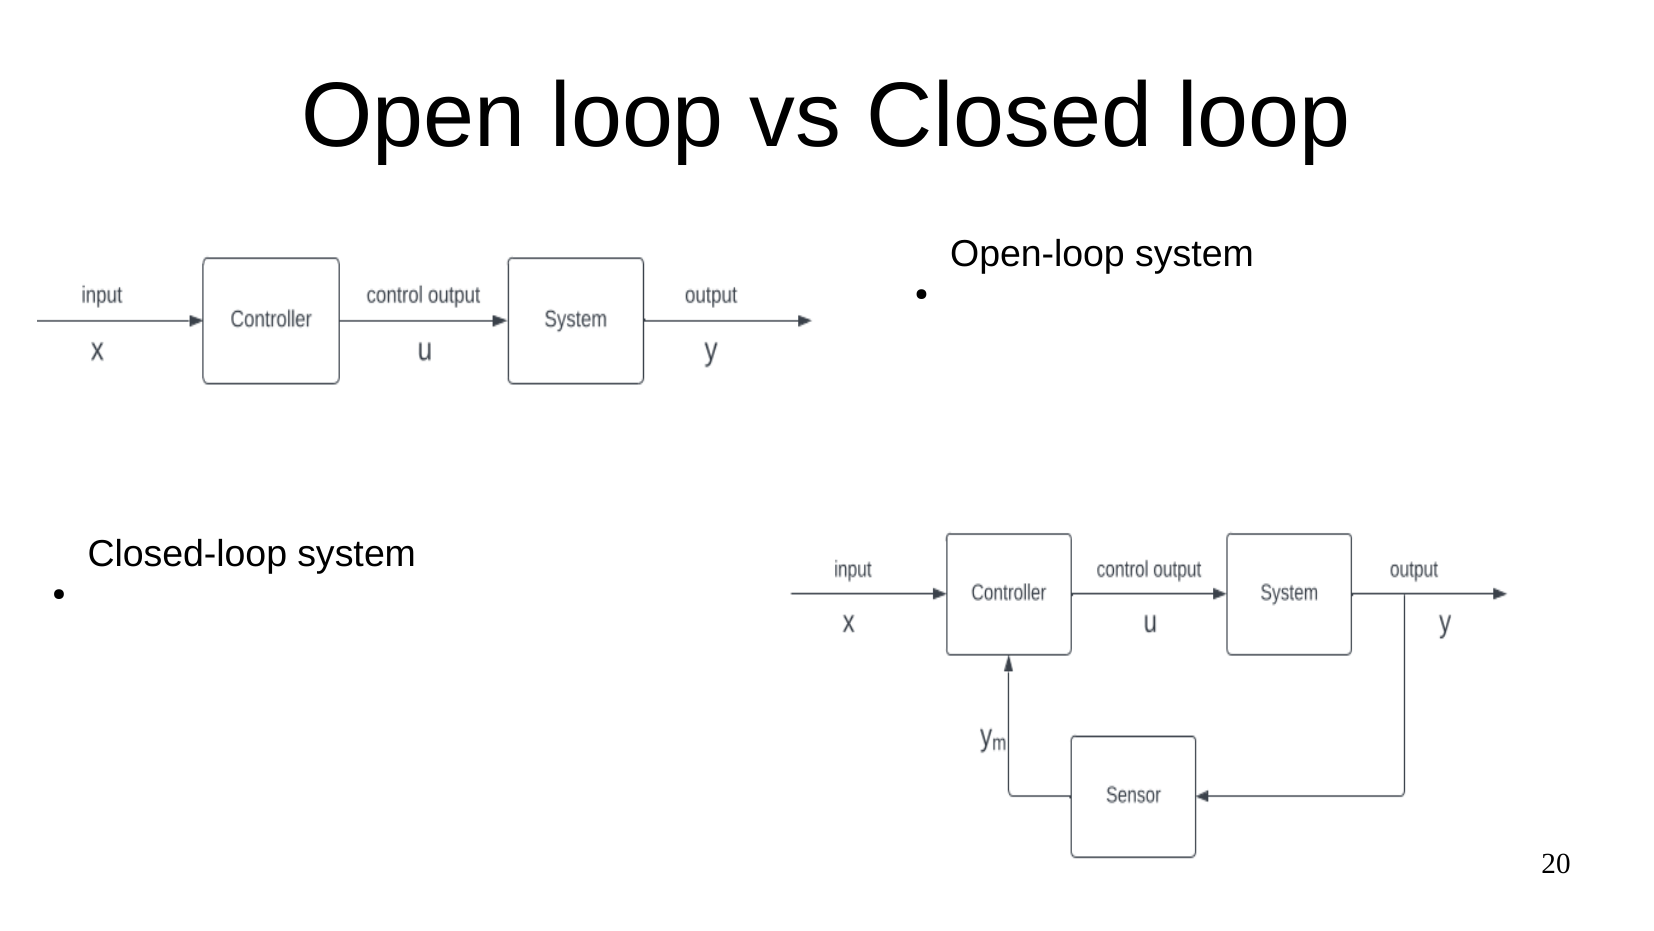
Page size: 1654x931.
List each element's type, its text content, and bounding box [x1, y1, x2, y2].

picture [787, 510, 1538, 863]
picture [37, 231, 821, 413]
text_box Open-loop system [900, 225, 1538, 451]
text_box Closed-loop system [37, 525, 826, 901]
title Open loop vs Closed loop [82, 37, 1571, 193]
